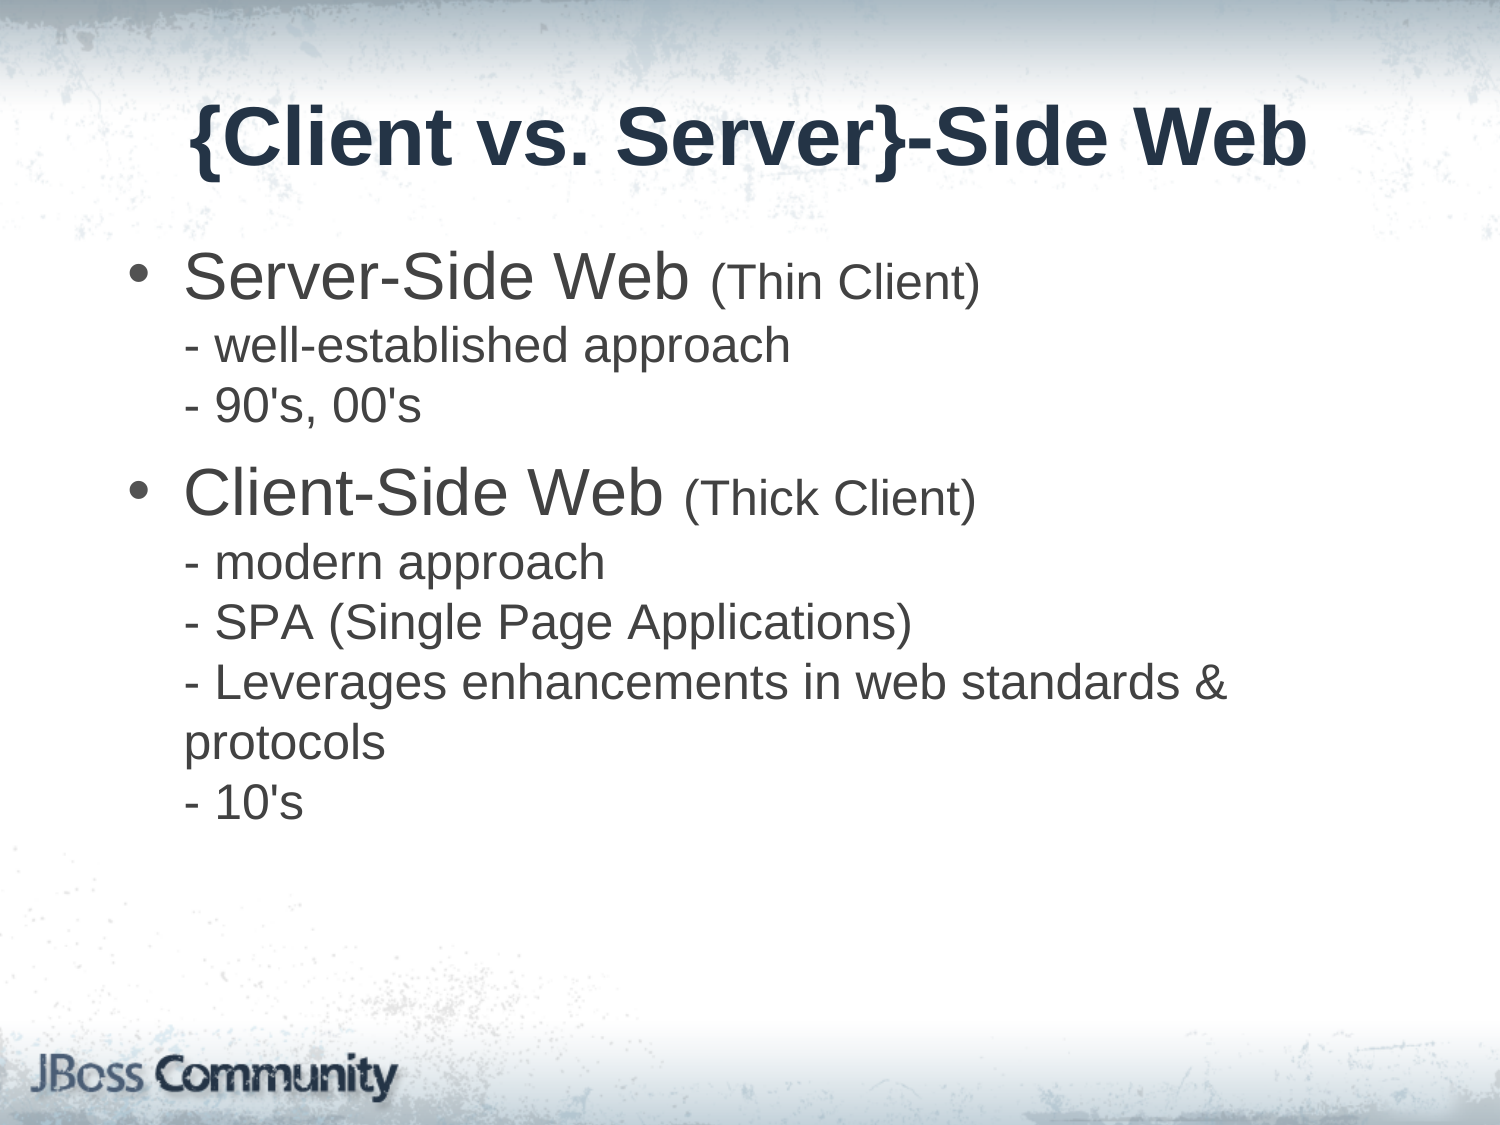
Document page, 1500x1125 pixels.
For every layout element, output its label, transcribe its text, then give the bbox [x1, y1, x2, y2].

picture [0, 0, 1500, 1125]
title {Client vs. Server}-Side Web [112, 38, 1388, 226]
list Server-Side Web (Thin Client) - well-established approach - 90's, 00's Client-Side Web (Thick Client) - modern approach - SPA (Single Page Applications) - Leverages enhancements in web standards & protocols - 10's [112, 226, 1388, 976]
